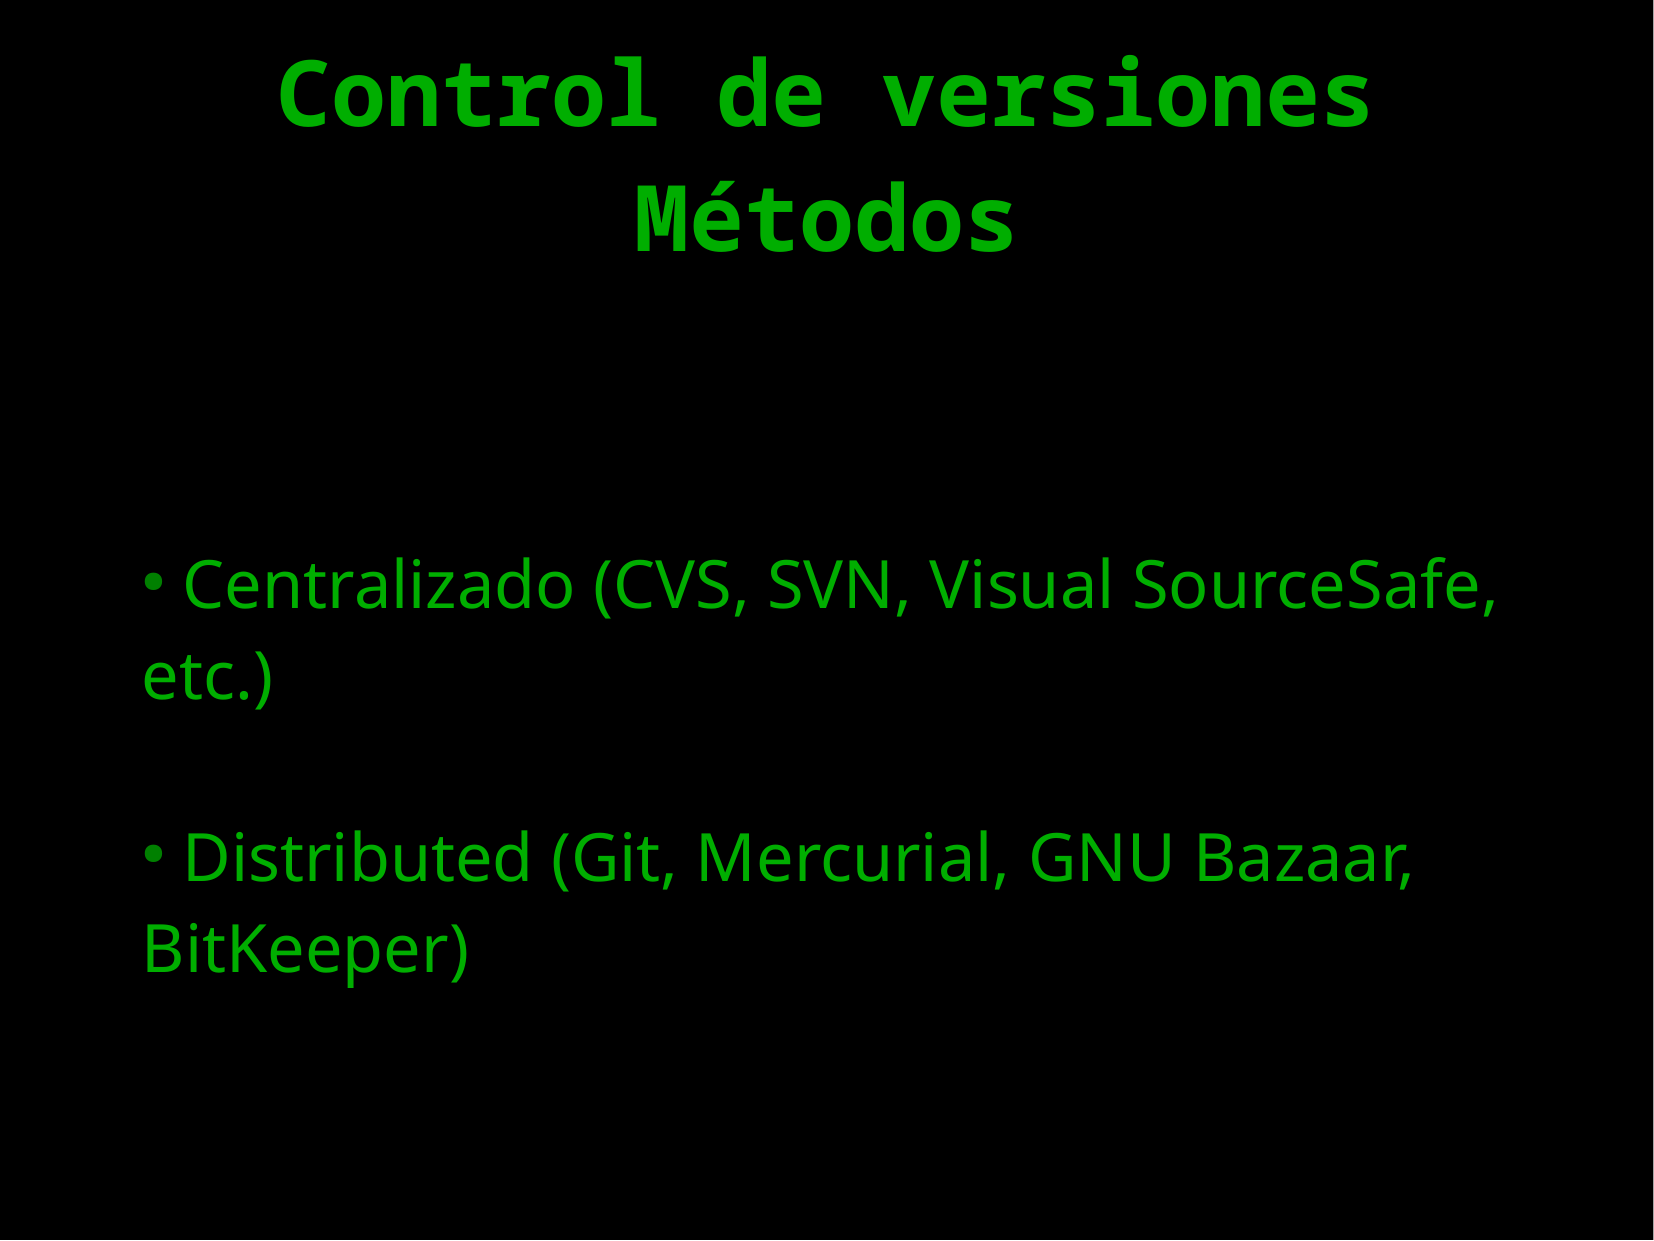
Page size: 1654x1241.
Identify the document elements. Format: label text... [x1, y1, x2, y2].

title Control de versiones Métodos [82, 43, 1571, 263]
text_box Centralizado (CVS, SVN, Visual SourceSafe, etc.) Distributed (Git, Mercurial, GNU Bazaar, BitKeeper) [141, 292, 1642, 1146]
